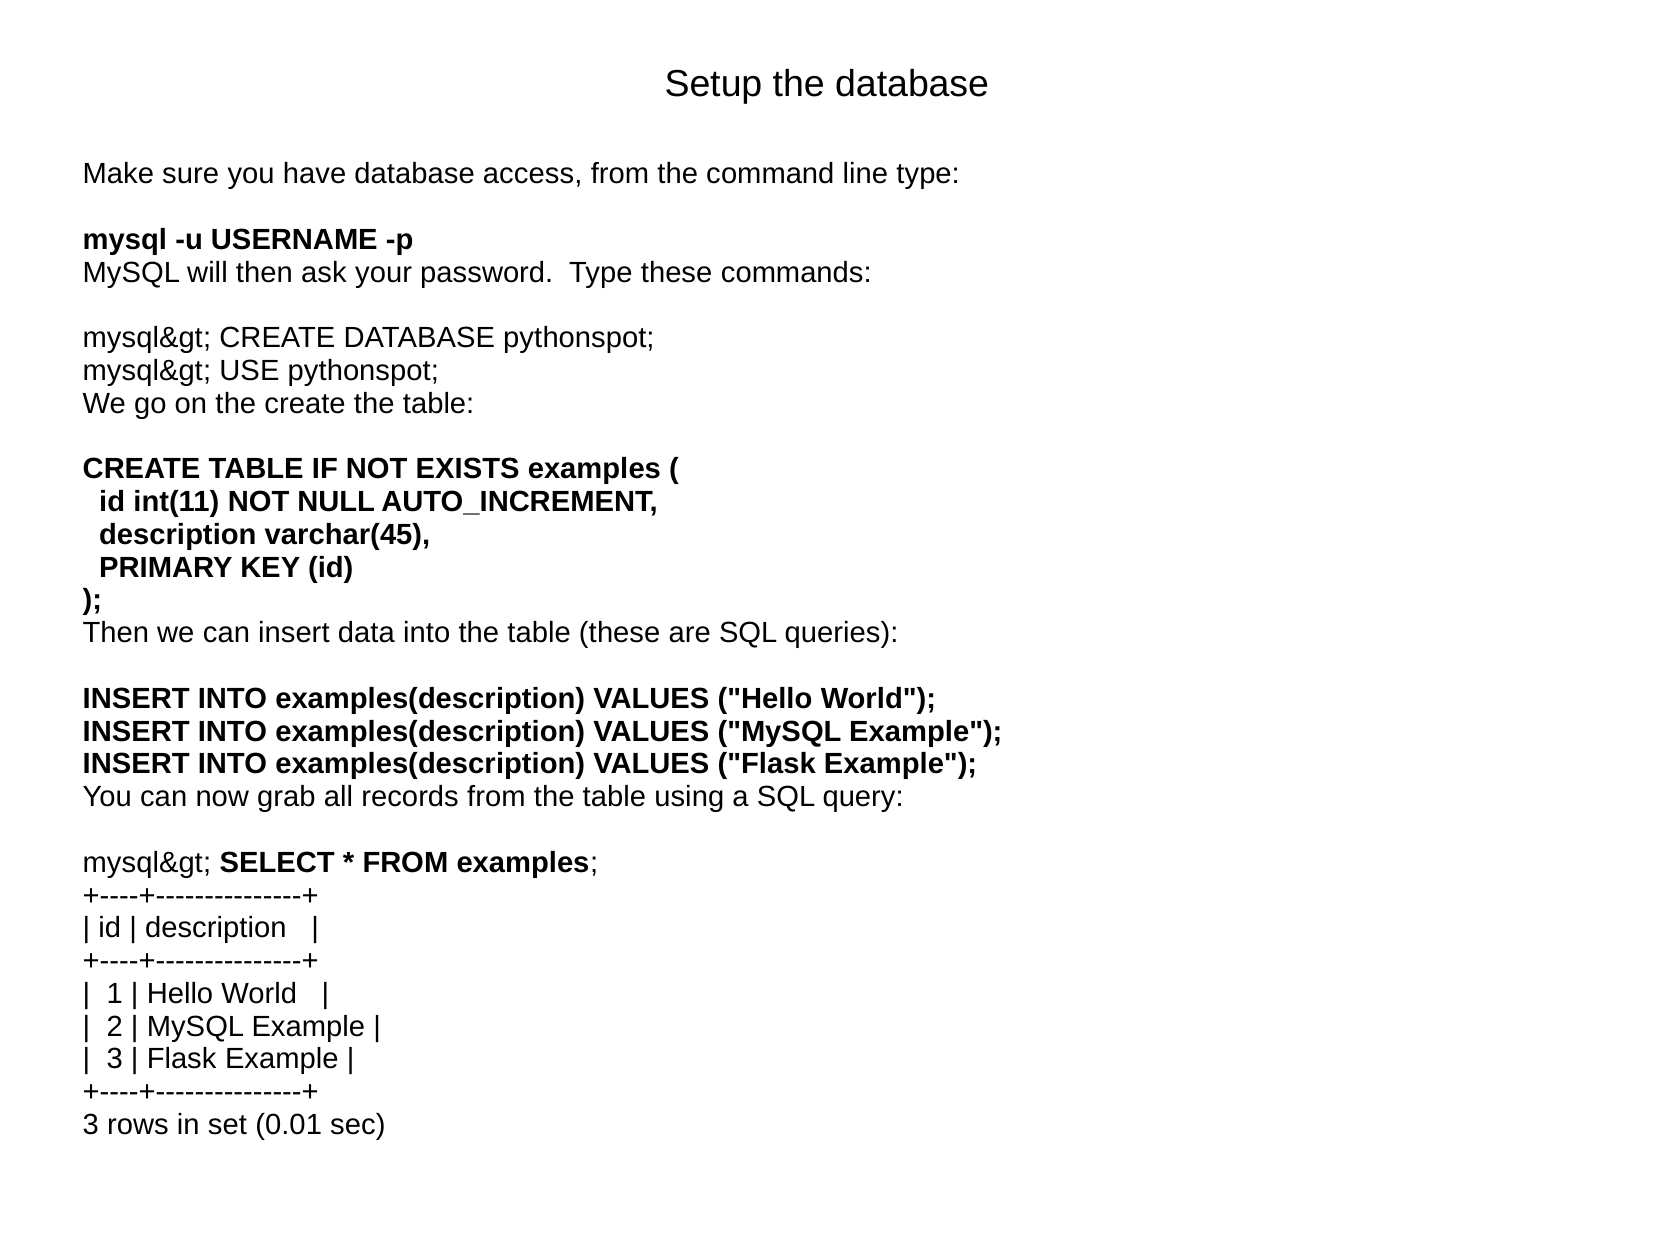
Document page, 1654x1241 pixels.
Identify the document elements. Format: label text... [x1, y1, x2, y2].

text_box Make sure you have database access, from the command line type: mysql -u USERNAME -p MySQL will then ask your password. Type these commands: mysql&gt; CREATE DATABASE pythonspot; mysql&gt; USE pythonspot; We go on the create the table: CREATE TABLE IF NOT EXISTS examples ( id int(11) NOT NULL AUTO_INCREMENT, description varchar(45), PRIMARY KEY (id) ); Then we can insert data into the table (these are SQL queries): INSERT INTO examples(description) VALUES ("Hello World"); INSERT INTO examples(description) VALUES ("MySQL Example"); INSERT INTO examples(description) VALUES ("Flask Example"); You can now grab all records from the table using a SQL query: mysql&gt; SELECT * FROM examples; +----+---------------+ | id | description | +----+---------------+ | 1 | Hello World | | 2 | MySQL Example | | 3 | Flask Example | +----+---------------+ 3 rows in set (0.01 sec) [82, 157, 1571, 1141]
title Setup the database [82, 49, 1571, 119]
